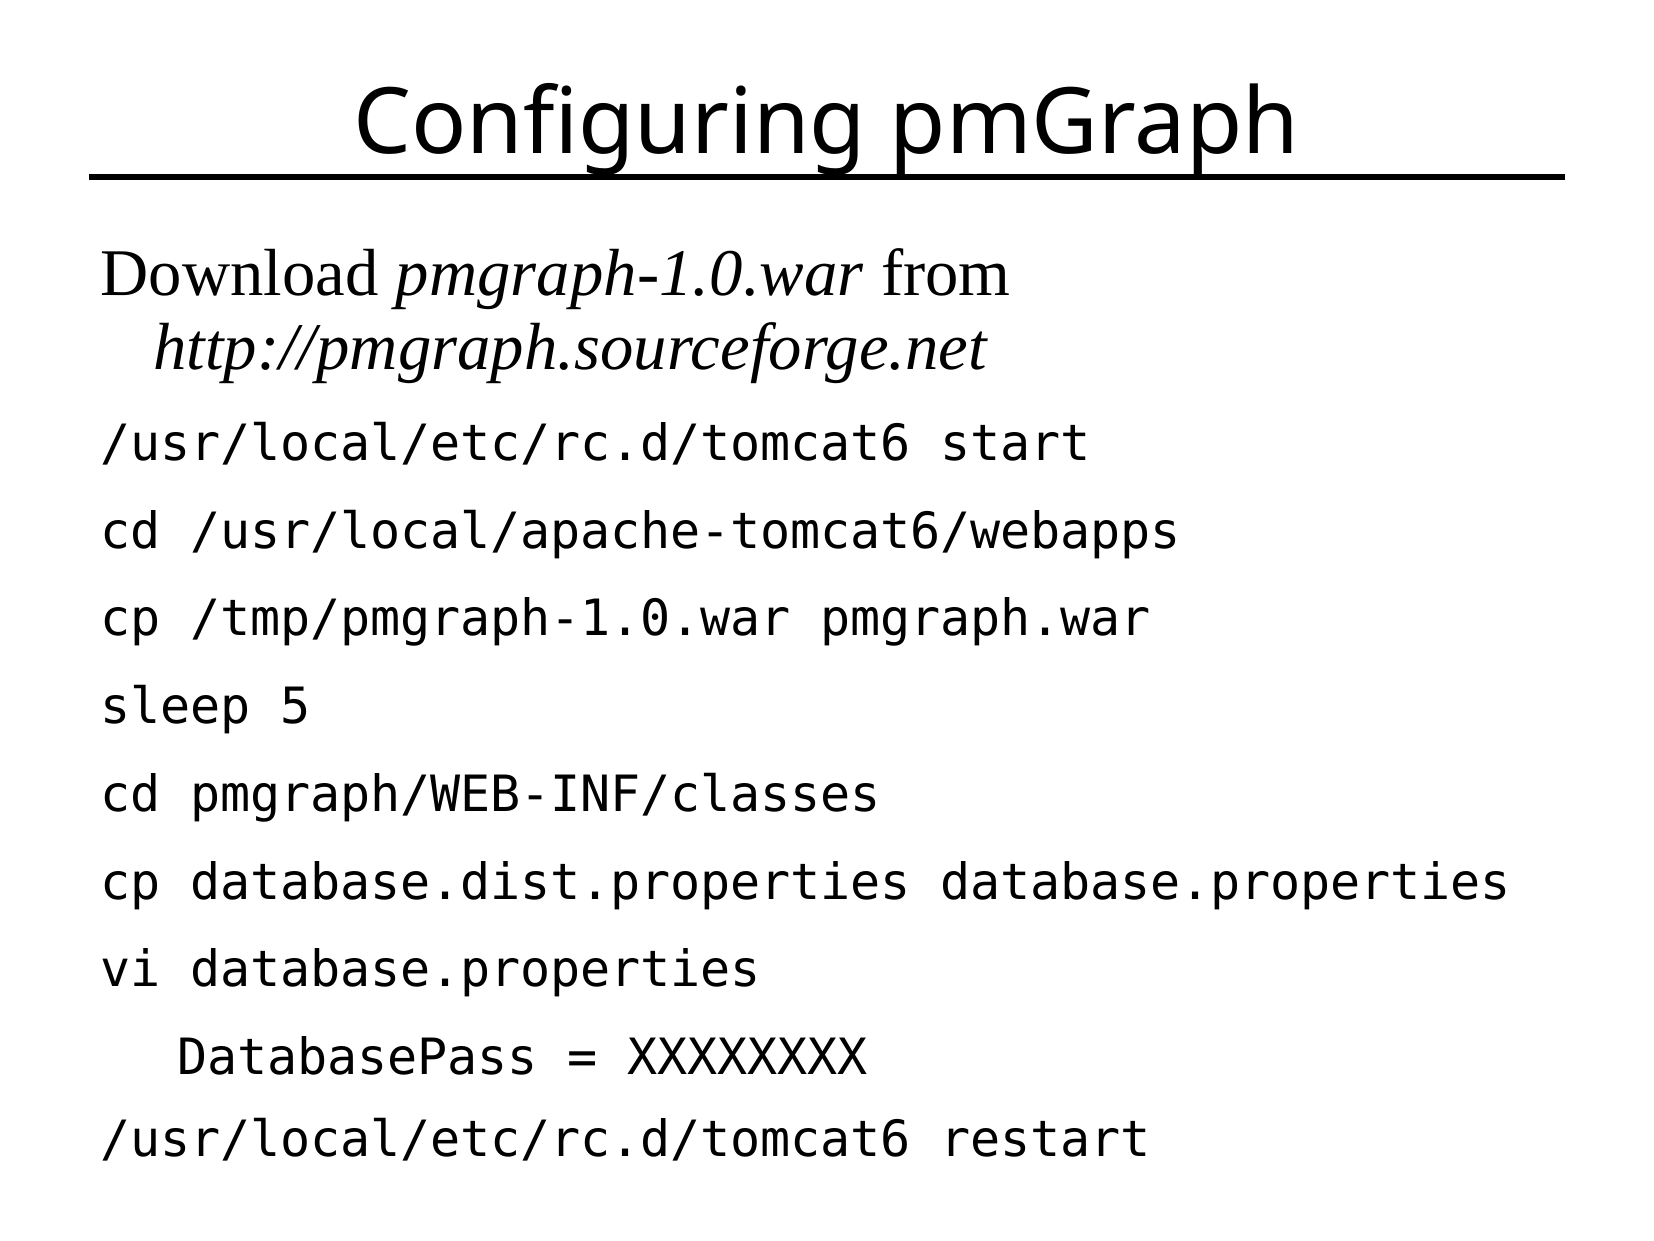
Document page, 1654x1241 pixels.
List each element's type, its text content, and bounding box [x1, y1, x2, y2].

list Download pmgraph-1.0.war from http://pmgraph.sourceforge.net /usr/local/etc/rc.d/tomcat6 start cd /usr/local/apache-tomcat6/webapps cp /tmp/pmgraph-1.0.war pmgraph.war sleep 5 cd pmgraph/WEB-INF/classes cp database.dist.properties database.properties vi database.properties DatabasePass = XXXXXXXX /usr/local/etc/rc.d/tomcat6 restart [82, 236, 1571, 1169]
title Configuring pmGraph [82, 36, 1571, 200]
